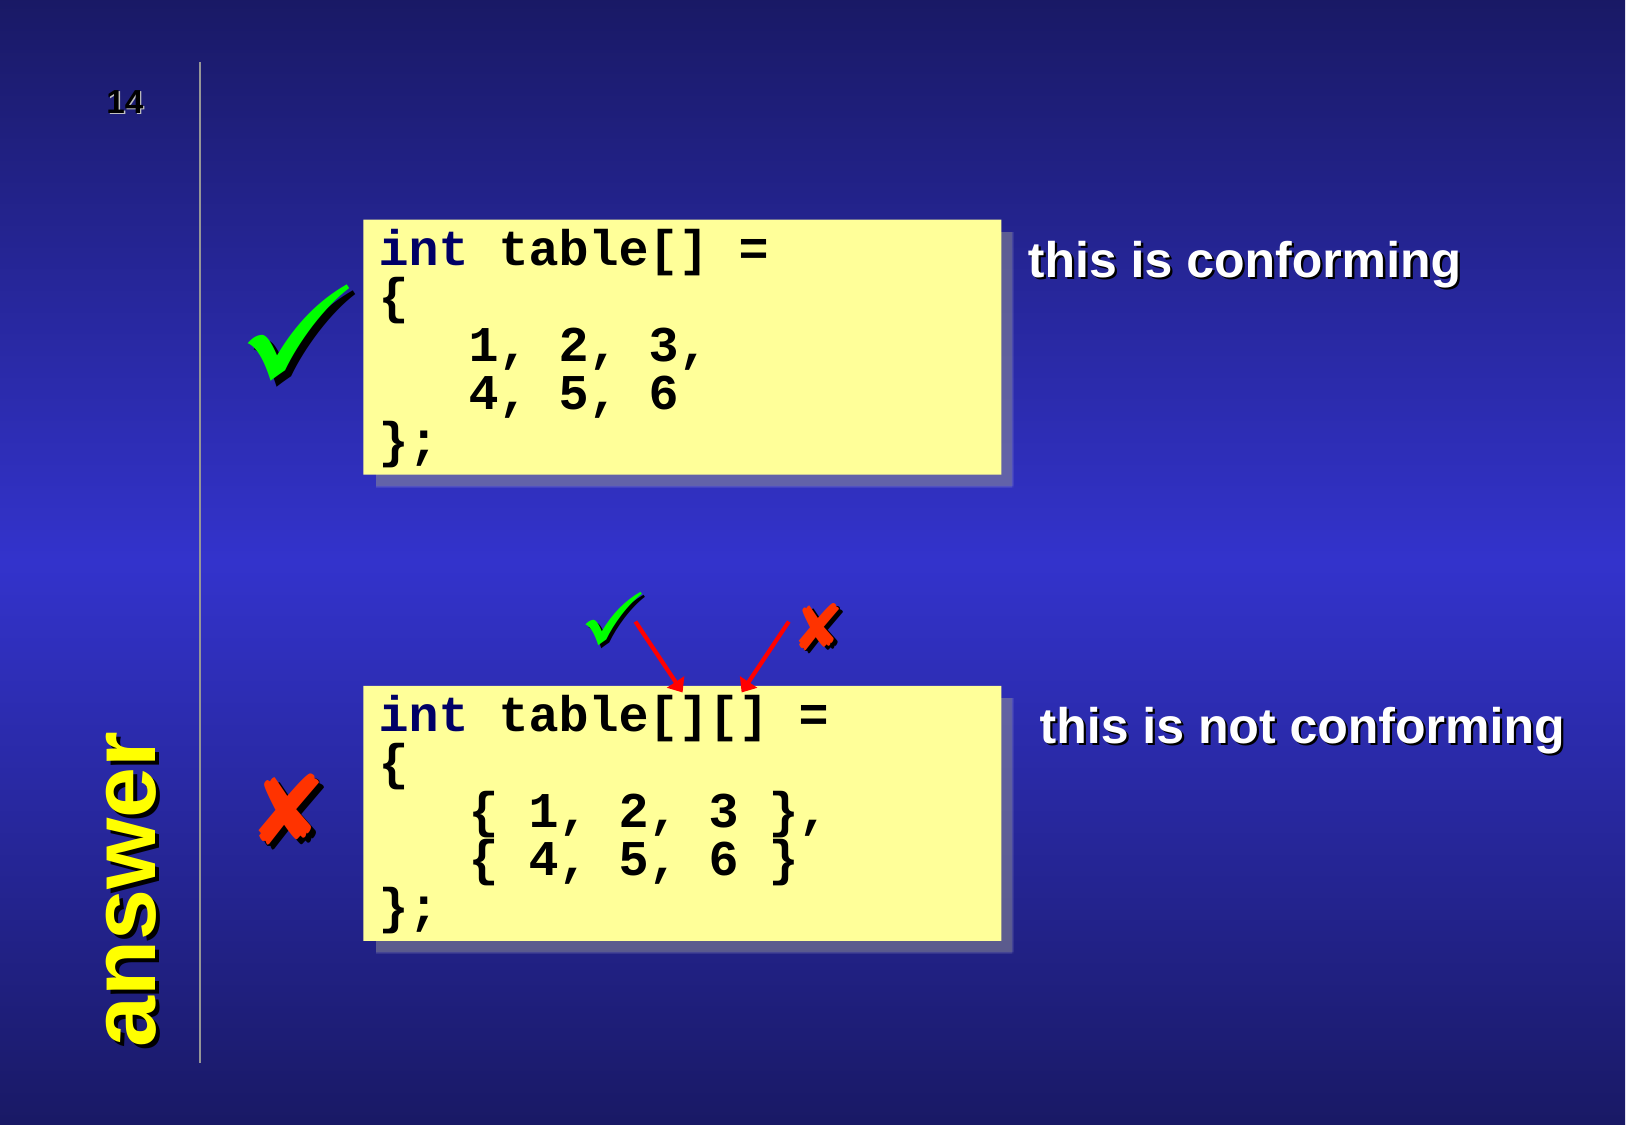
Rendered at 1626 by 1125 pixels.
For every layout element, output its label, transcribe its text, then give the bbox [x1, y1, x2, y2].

text_box int table[][] = { { 1, 2, 3 }, { 4, 5, 6 } }; [363, 685, 1002, 941]
text_box  [777, 566, 920, 681]
text_box  [564, 566, 754, 681]
text_box  [232, 721, 376, 887]
text_box this is conforming [1012, 219, 1477, 296]
text_box this is not conforming [1024, 685, 1581, 762]
title answer [50, 187, 188, 1063]
text_box int table[] = { 1, 2, 3, 4, 5, 6 }; [363, 219, 1002, 475]
text_box  [221, 243, 363, 439]
